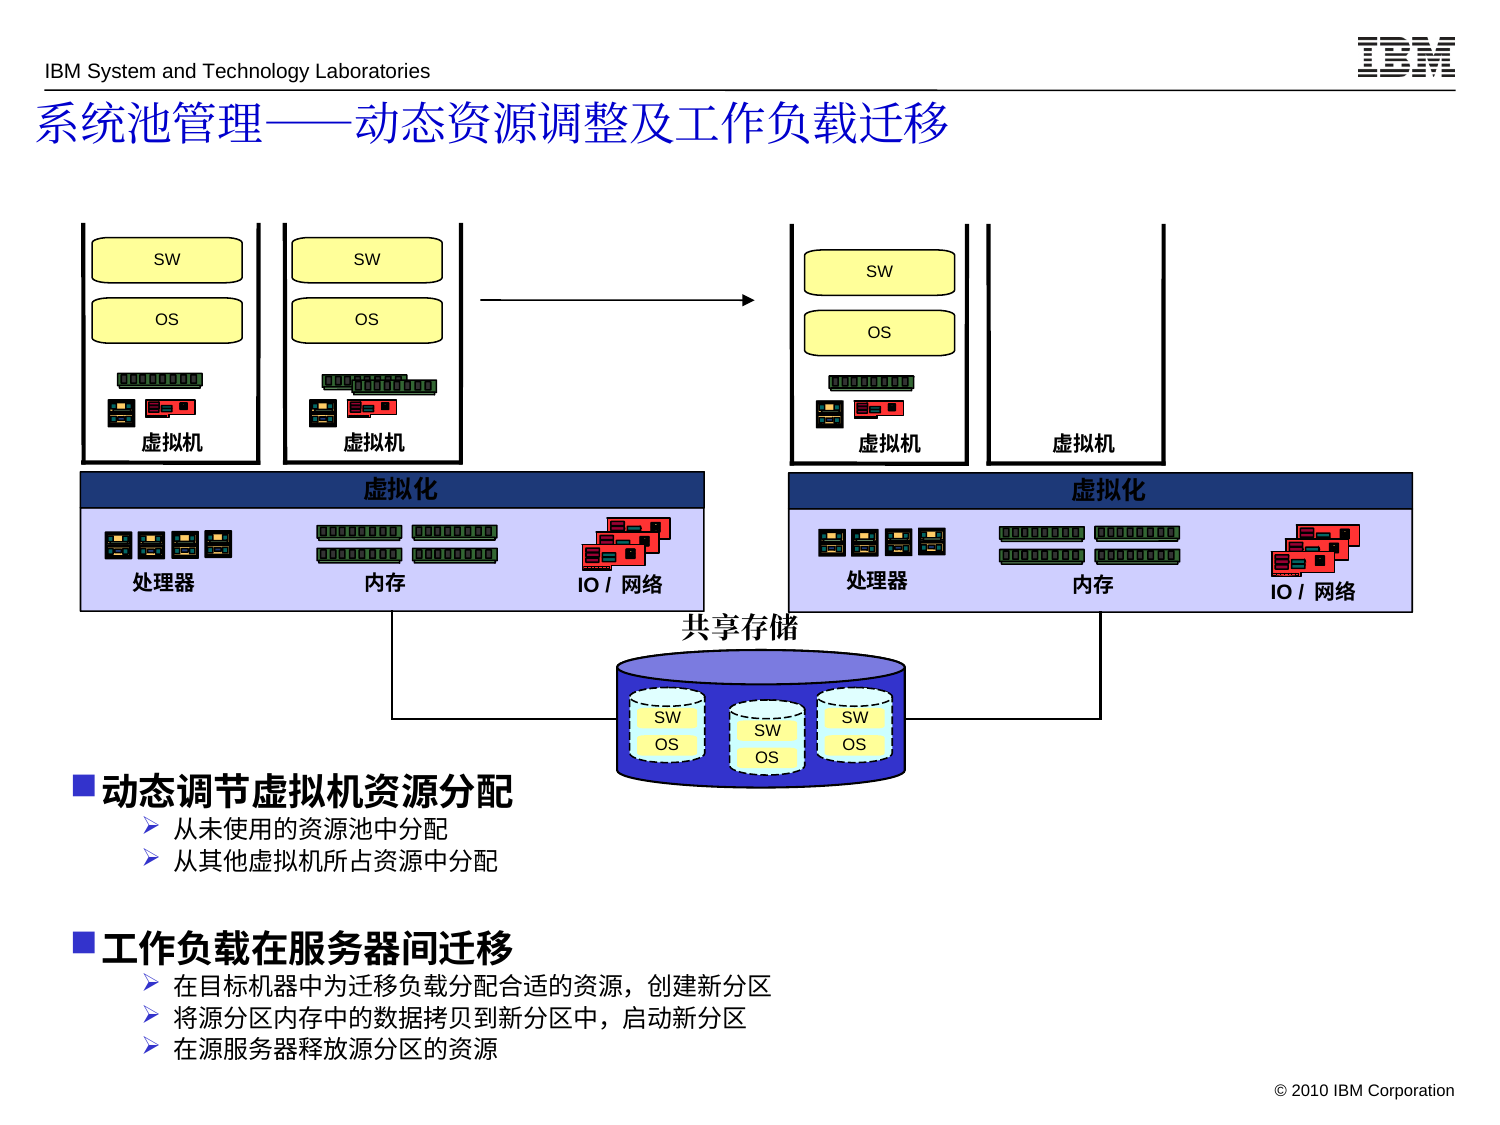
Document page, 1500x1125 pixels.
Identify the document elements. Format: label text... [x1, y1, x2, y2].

text_box SW [824, 707, 885, 729]
text_box [816, 401, 843, 425]
text_box OS [637, 735, 698, 756]
text_box [347, 399, 397, 418]
text_box 内存 [1029, 567, 1130, 606]
text_box OS [804, 310, 955, 356]
text_box [117, 373, 203, 388]
picture [1272, 572, 1300, 577]
text_box 虚拟机 [277, 424, 421, 463]
text_box [788, 472, 1413, 613]
text_box 虚拟机 [81, 424, 219, 463]
picture [348, 414, 370, 418]
text_box [617, 669, 905, 788]
text_box SW [92, 237, 243, 283]
text_box 虚拟化 [156, 475, 645, 505]
picture [1358, 37, 1455, 77]
text_box IO / 网络 [539, 567, 679, 606]
text_box SW [637, 707, 698, 729]
text_box SW [804, 249, 955, 296]
text_box [829, 376, 914, 391]
text_box OS [824, 735, 885, 756]
picture [146, 414, 169, 418]
text_box [145, 399, 196, 415]
text_box 内存 [349, 564, 422, 603]
text_box OS [92, 297, 243, 344]
text_box OS [292, 297, 443, 344]
text_box 处理器 [815, 562, 924, 601]
text_box [80, 471, 705, 612]
text_box 处理器 [101, 565, 210, 603]
text_box 虚拟机 [981, 425, 1131, 464]
text_box [108, 399, 135, 424]
text_box 共享存储 [667, 601, 818, 652]
text_box 虚拟化 [865, 476, 1353, 506]
picture [855, 415, 877, 419]
text_box SW [737, 720, 798, 741]
text_box [854, 400, 904, 419]
text_box 虚拟机 [781, 425, 936, 464]
text_box SW [292, 237, 443, 283]
text_box [309, 399, 337, 424]
text_box 动态调节虚拟机资源分配 从未使用的资源池中分配 从其他虚拟机所占资源中分配 工作负载在服务器间迁移 在目标机器中为迁移负载分配合适的资源，创建新分区 将源分区内存中的数据拷贝到新分区中，启动新分区 在源服务器释放源分区的资源 [62, 774, 1413, 1079]
text_box [322, 374, 437, 395]
picture [583, 565, 611, 570]
text_box IO / 网络 [1238, 573, 1372, 612]
text_box OS [737, 747, 798, 769]
title 系统池管理——动态资源调整及工作负载迁移 [20, 93, 1422, 171]
